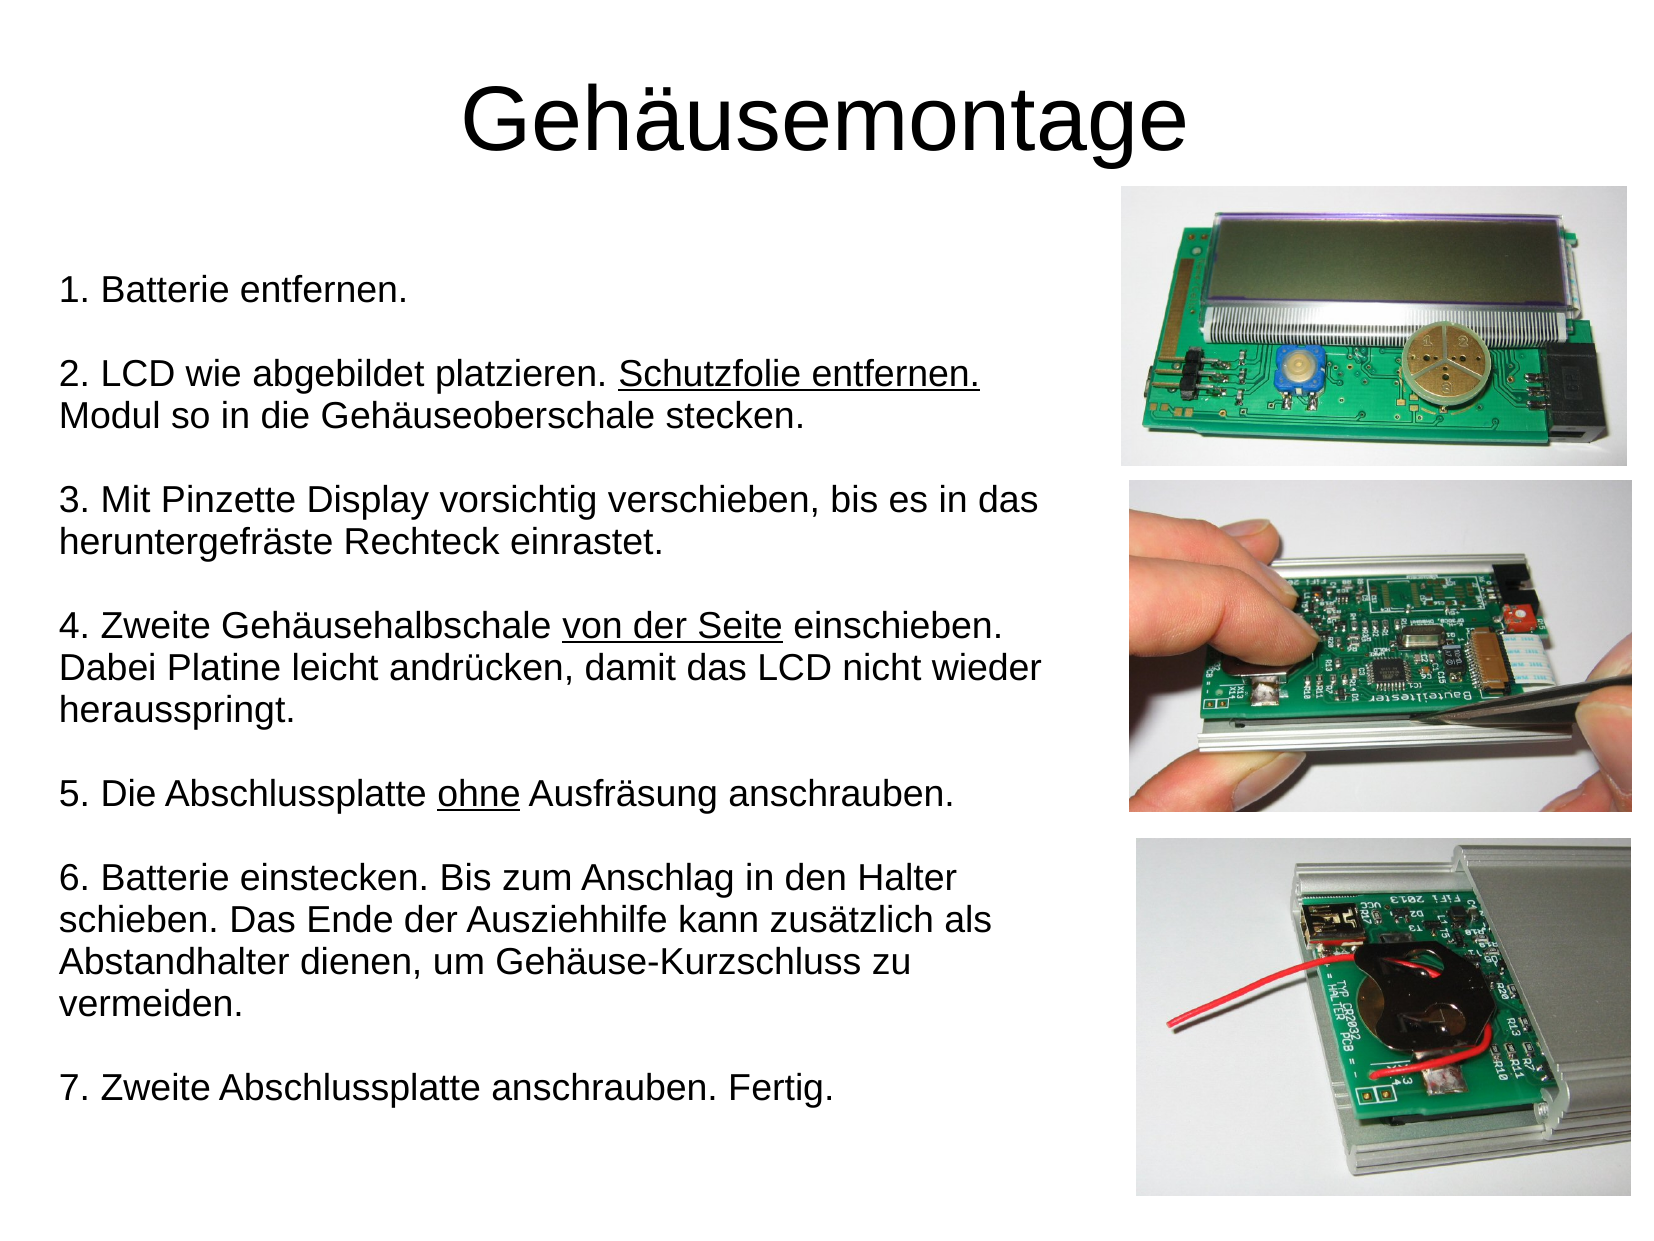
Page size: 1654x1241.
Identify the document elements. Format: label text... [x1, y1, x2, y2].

picture [1121, 186, 1627, 466]
text_box 1. Batterie entfernen. 2. LCD wie abgebildet platzieren. Schutzfolie entfernen. Modul so in die Gehäuseoberschale stecken. 3. Mit Pinzette Display vorsichtig verschieben, bis es in das heruntergefräste Rechteck einrastet. 4. Zweite Gehäusehalbschale von der Seite einschieben. Dabei Platine leicht andrücken, damit das LCD nicht wieder herausspringt. 5. Die Abschlussplatte ohne Ausfräsung anschrauben. 6. Batterie einstecken. Bis zum Anschlag in den Halter schieben. Das Ende der Ausziehhilfe kann zusätzlich als Abstandhalter dienen, um Gehäuse-Kurzschluss zu vermeiden. 7. Zweite Abschlussplatte anschrauben. Fertig. [44, 261, 1108, 1118]
title Gehäusemontage [81, 14, 1570, 222]
picture [1136, 838, 1631, 1196]
picture [1129, 480, 1632, 813]
